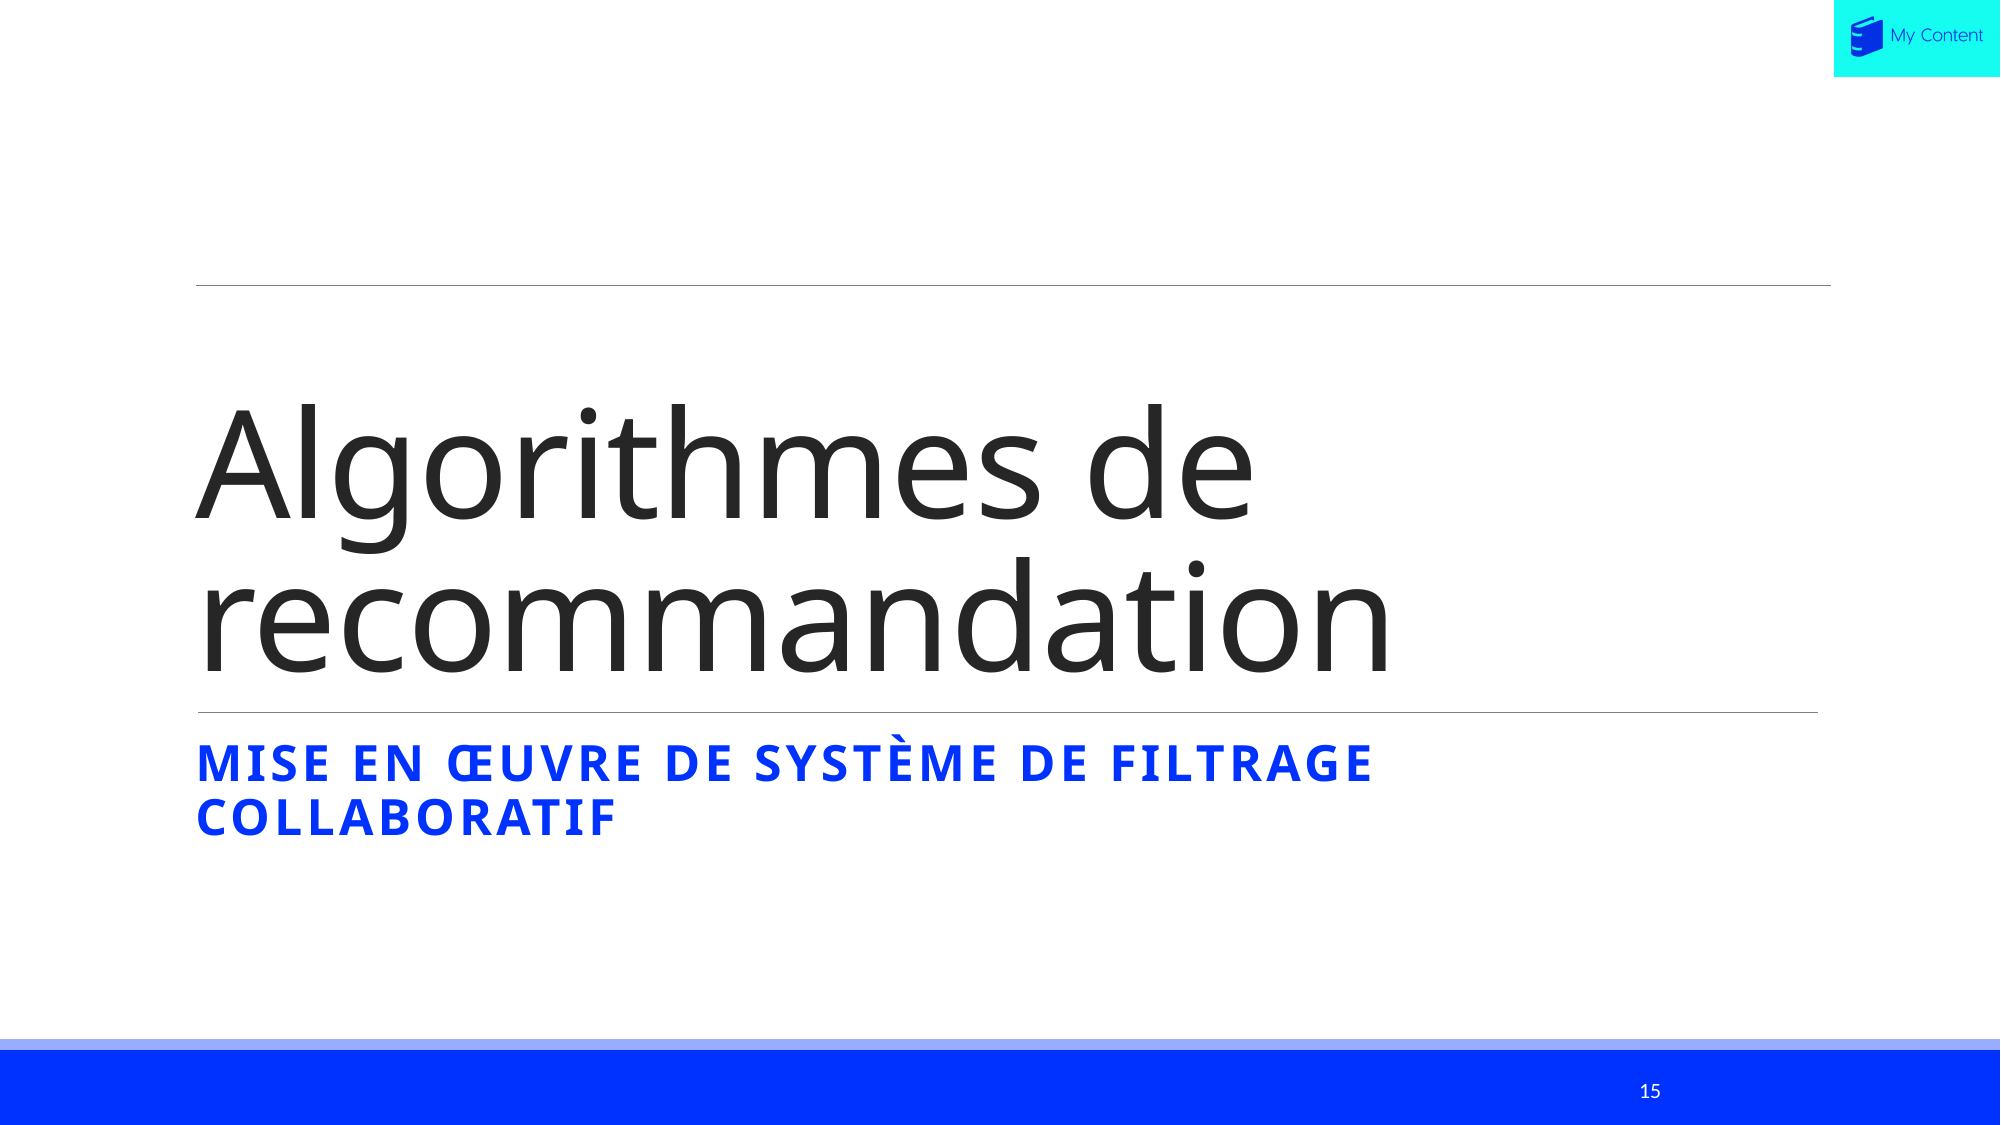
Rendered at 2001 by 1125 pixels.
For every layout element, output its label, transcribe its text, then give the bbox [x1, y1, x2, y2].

text_box [1624, 1059, 1840, 1120]
title Algorithmes de recommandation [180, 124, 1831, 710]
subtitle Mise en œuvre de système de filtrage collaboratif [180, 730, 1831, 919]
picture [1834, 0, 2000, 77]
